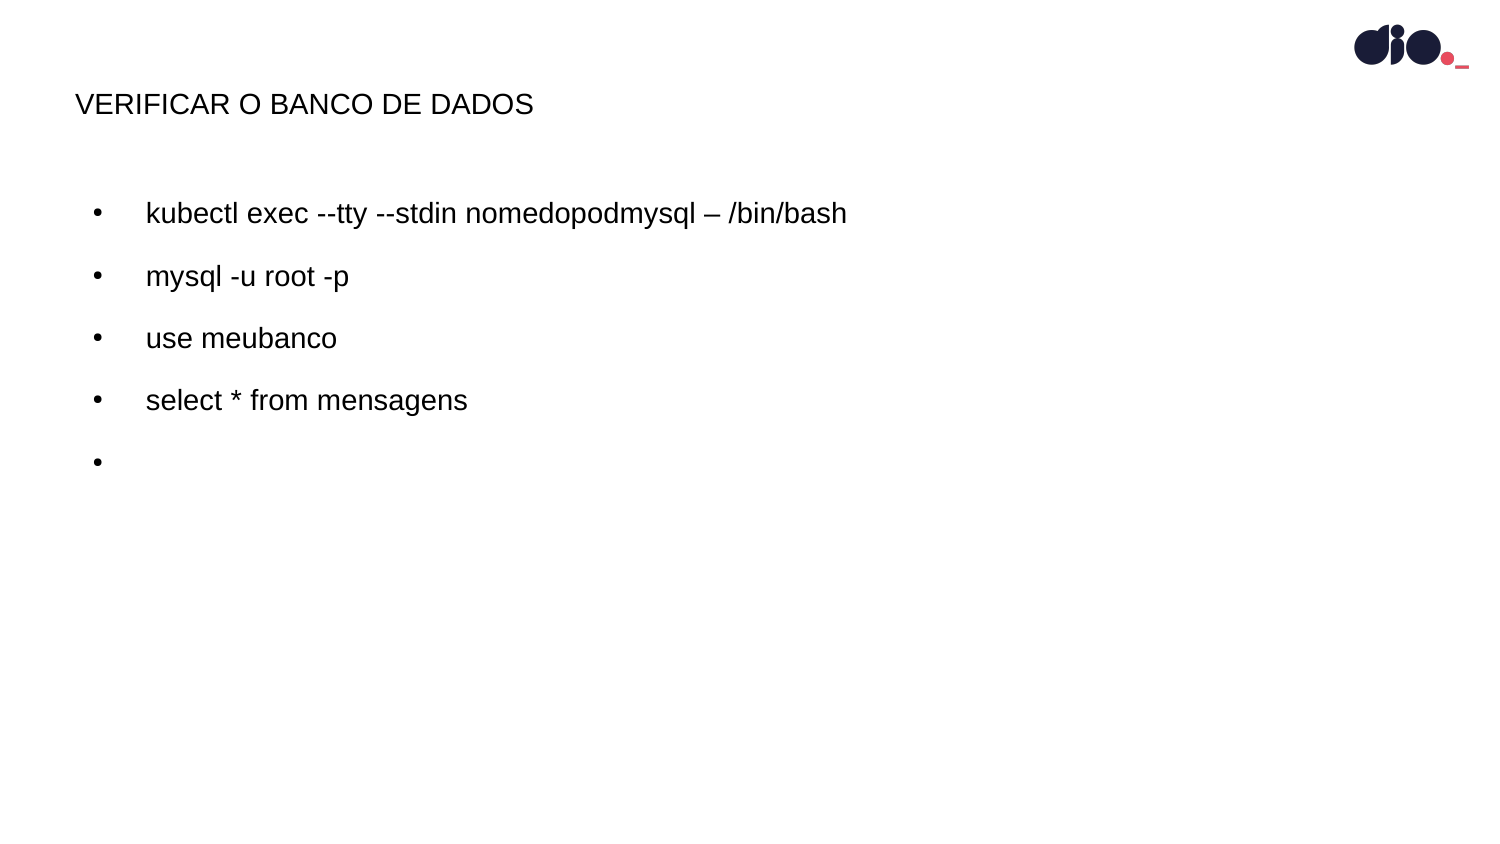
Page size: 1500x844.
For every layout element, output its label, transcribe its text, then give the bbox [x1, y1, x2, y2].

title VERIFICAR O BANCO DE DADOS [75, 33, 1425, 175]
list kubectl exec --tty --stdin nomedopodmysql – /bin/bash mysql -u root -p use meubanco select * from mensagens [75, 197, 1425, 687]
picture [1339, 15, 1479, 78]
